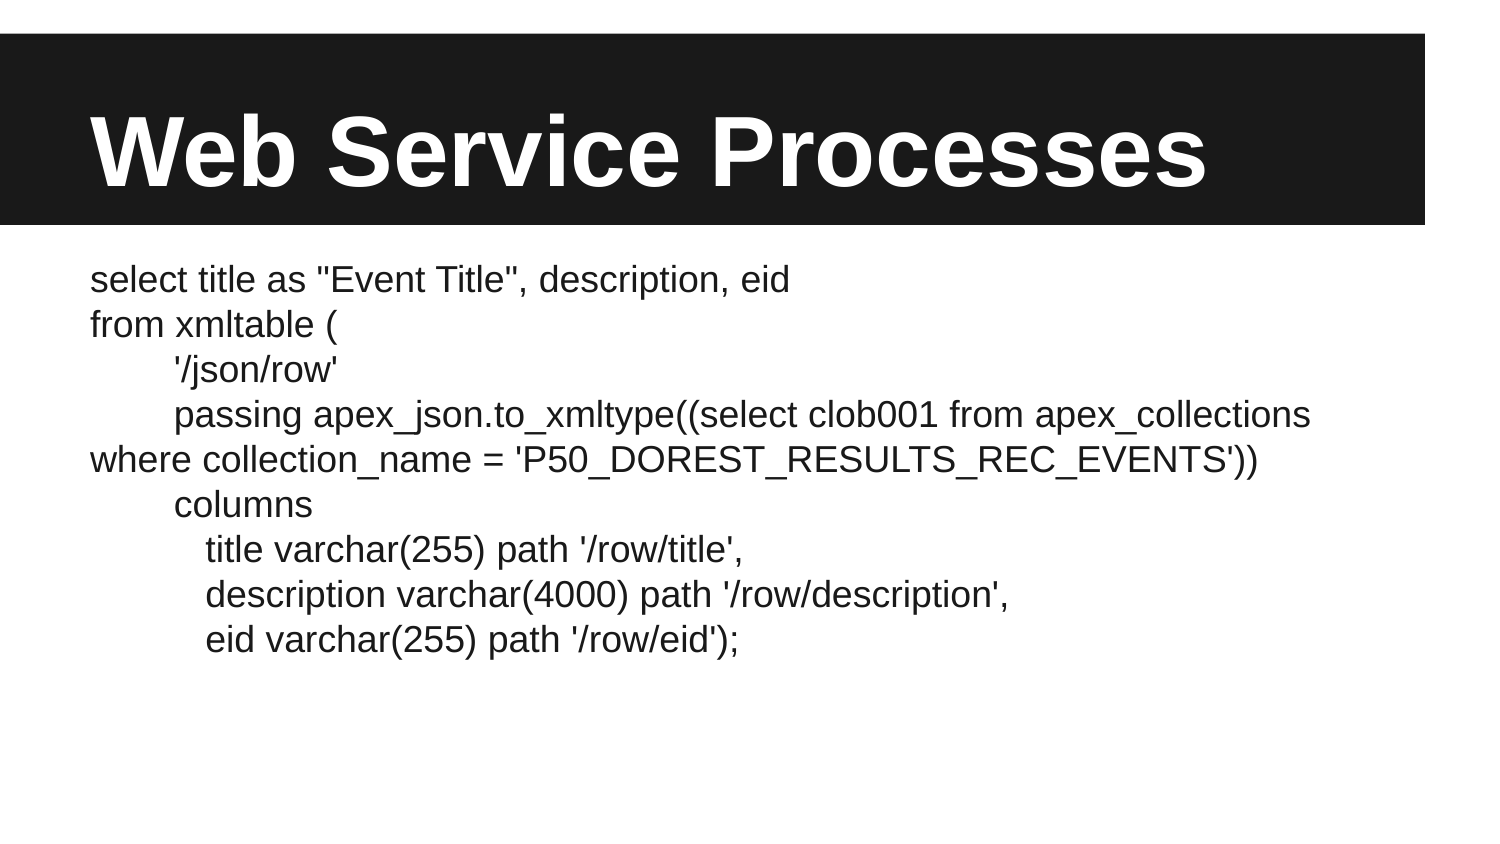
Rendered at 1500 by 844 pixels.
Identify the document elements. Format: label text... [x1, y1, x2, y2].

list select title as "Event Title", description, eid from xmltable ( '/json/row' passing apex_json.to_xmltype((select clob001 from apex_collections where collection_name = 'P50_DOREST_RESULTS_REC_EVENTS')) columns title varchar(255) path '/row/title', description varchar(4000) path '/row/description', eid varchar(255) path '/row/eid'); [75, 239, 1425, 808]
title Web Service Processes [75, 33, 1425, 221]
